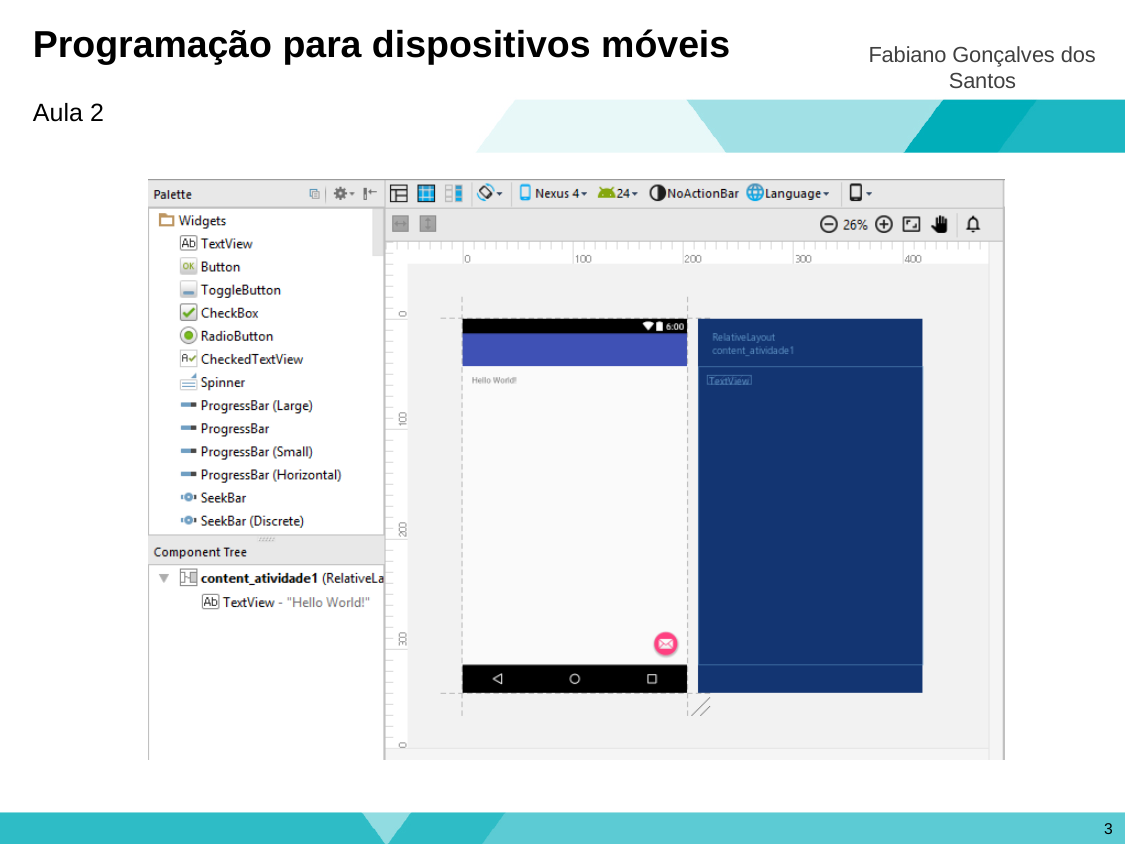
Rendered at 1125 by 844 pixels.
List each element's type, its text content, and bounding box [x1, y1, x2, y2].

list Aula 2 [18, 88, 389, 140]
slide_number <número> [1069, 812, 1125, 844]
picture [0, 0, 1125, 844]
title Programação para dispositivos móveis [18, 18, 840, 88]
list Fabiano Gonçalves dos Santos [839, 33, 1125, 89]
